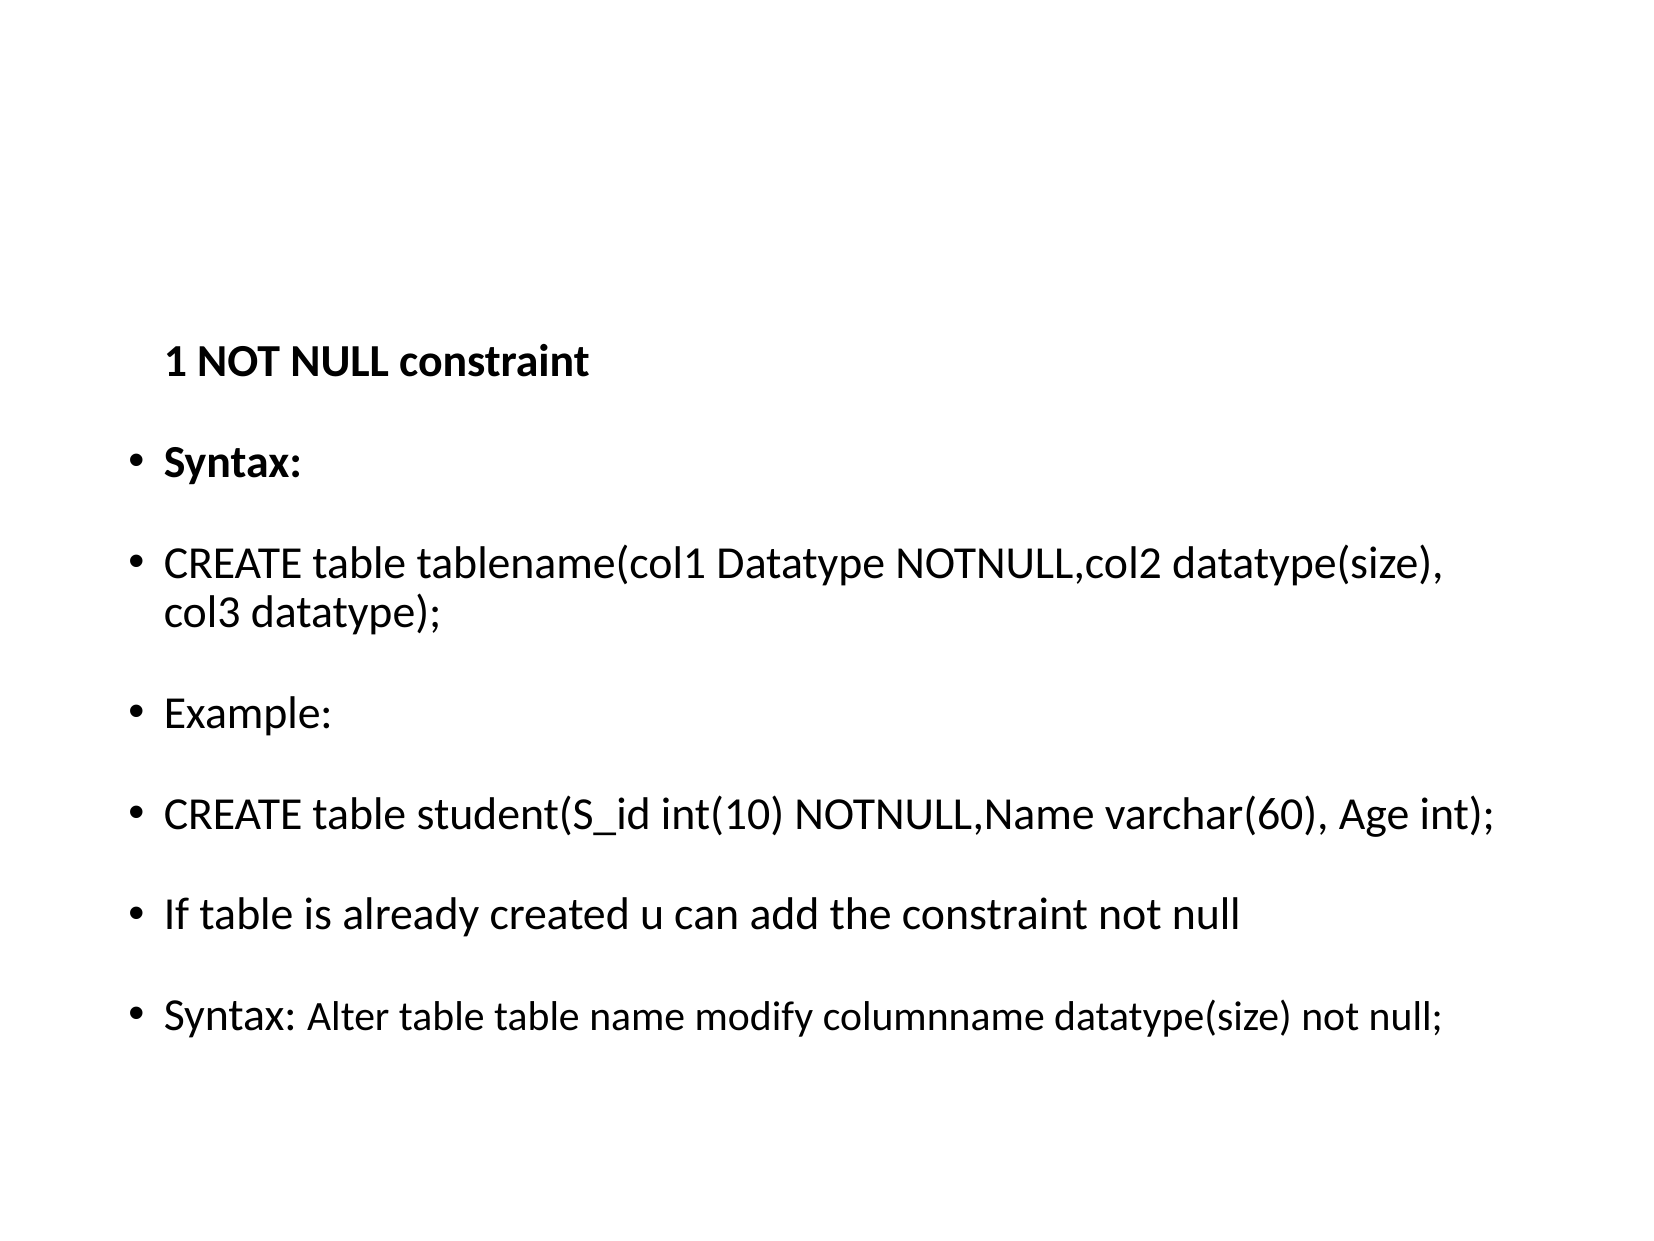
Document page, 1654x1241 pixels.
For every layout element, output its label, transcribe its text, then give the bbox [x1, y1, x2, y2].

text_box 1 NOT NULL constraint Syntax: CREATE table tablename(col1 Datatype NOTNULL,col2 datatype(size), col3 datatype); Example: CREATE table student(S_id int(10) NOTNULL,Name varchar(60), Age int); If table is already created u can add the constraint not null Syntax: Alter table table name modify columnname datatype(size) not null; [113, 330, 1540, 1117]
